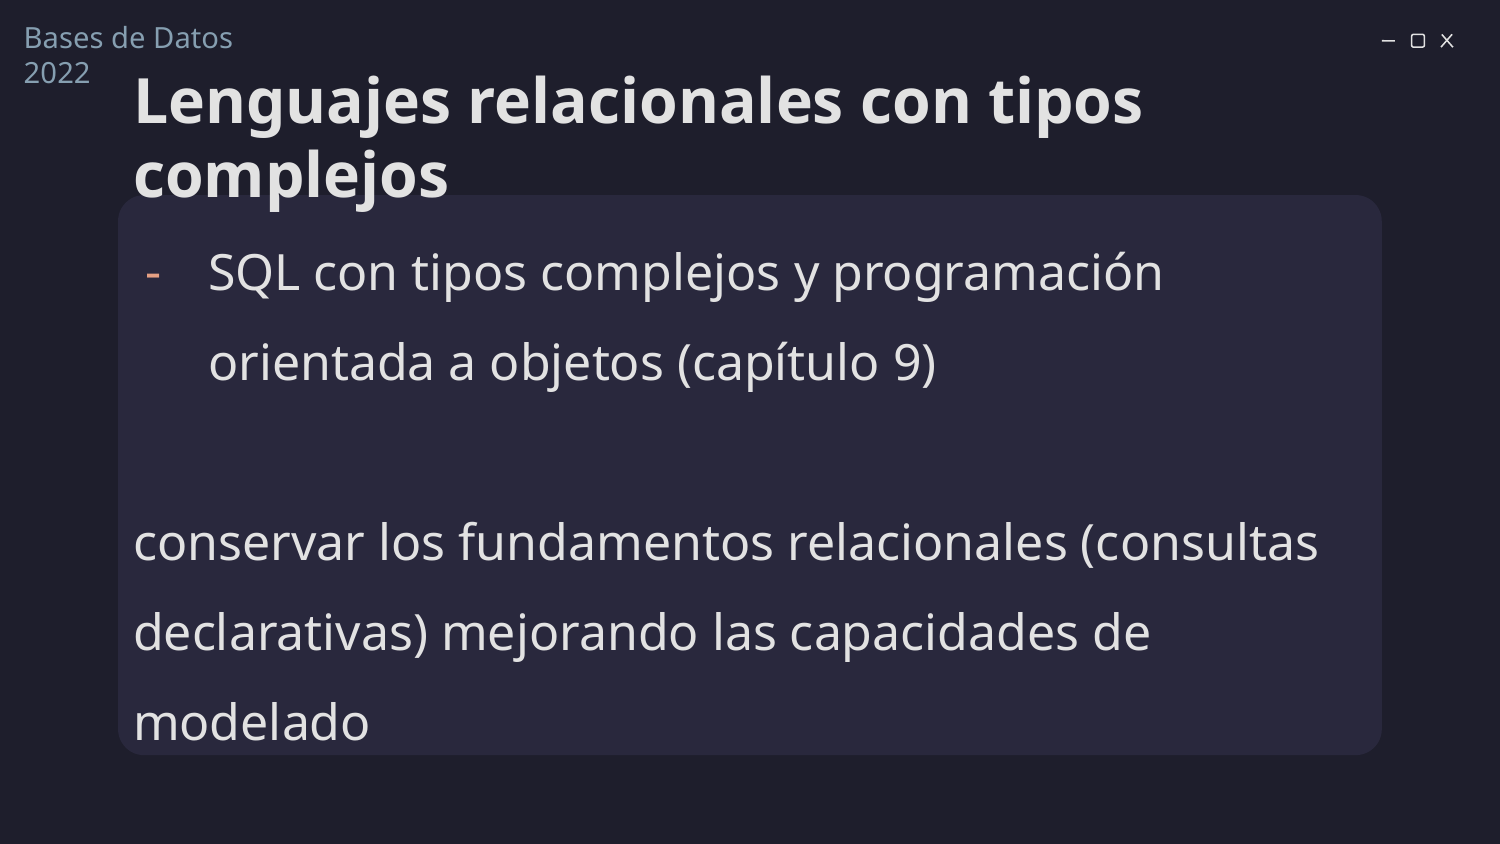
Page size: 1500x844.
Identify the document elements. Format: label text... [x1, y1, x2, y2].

title Lenguajes relacionales con tipos complejos [118, 88, 1382, 183]
list SQL con tipos complejos y programación orientada a objetos (capítulo 9) conservar los fundamentos relacionales (consultas declarativas) mejorando las capacidades de modelado [118, 195, 1382, 750]
